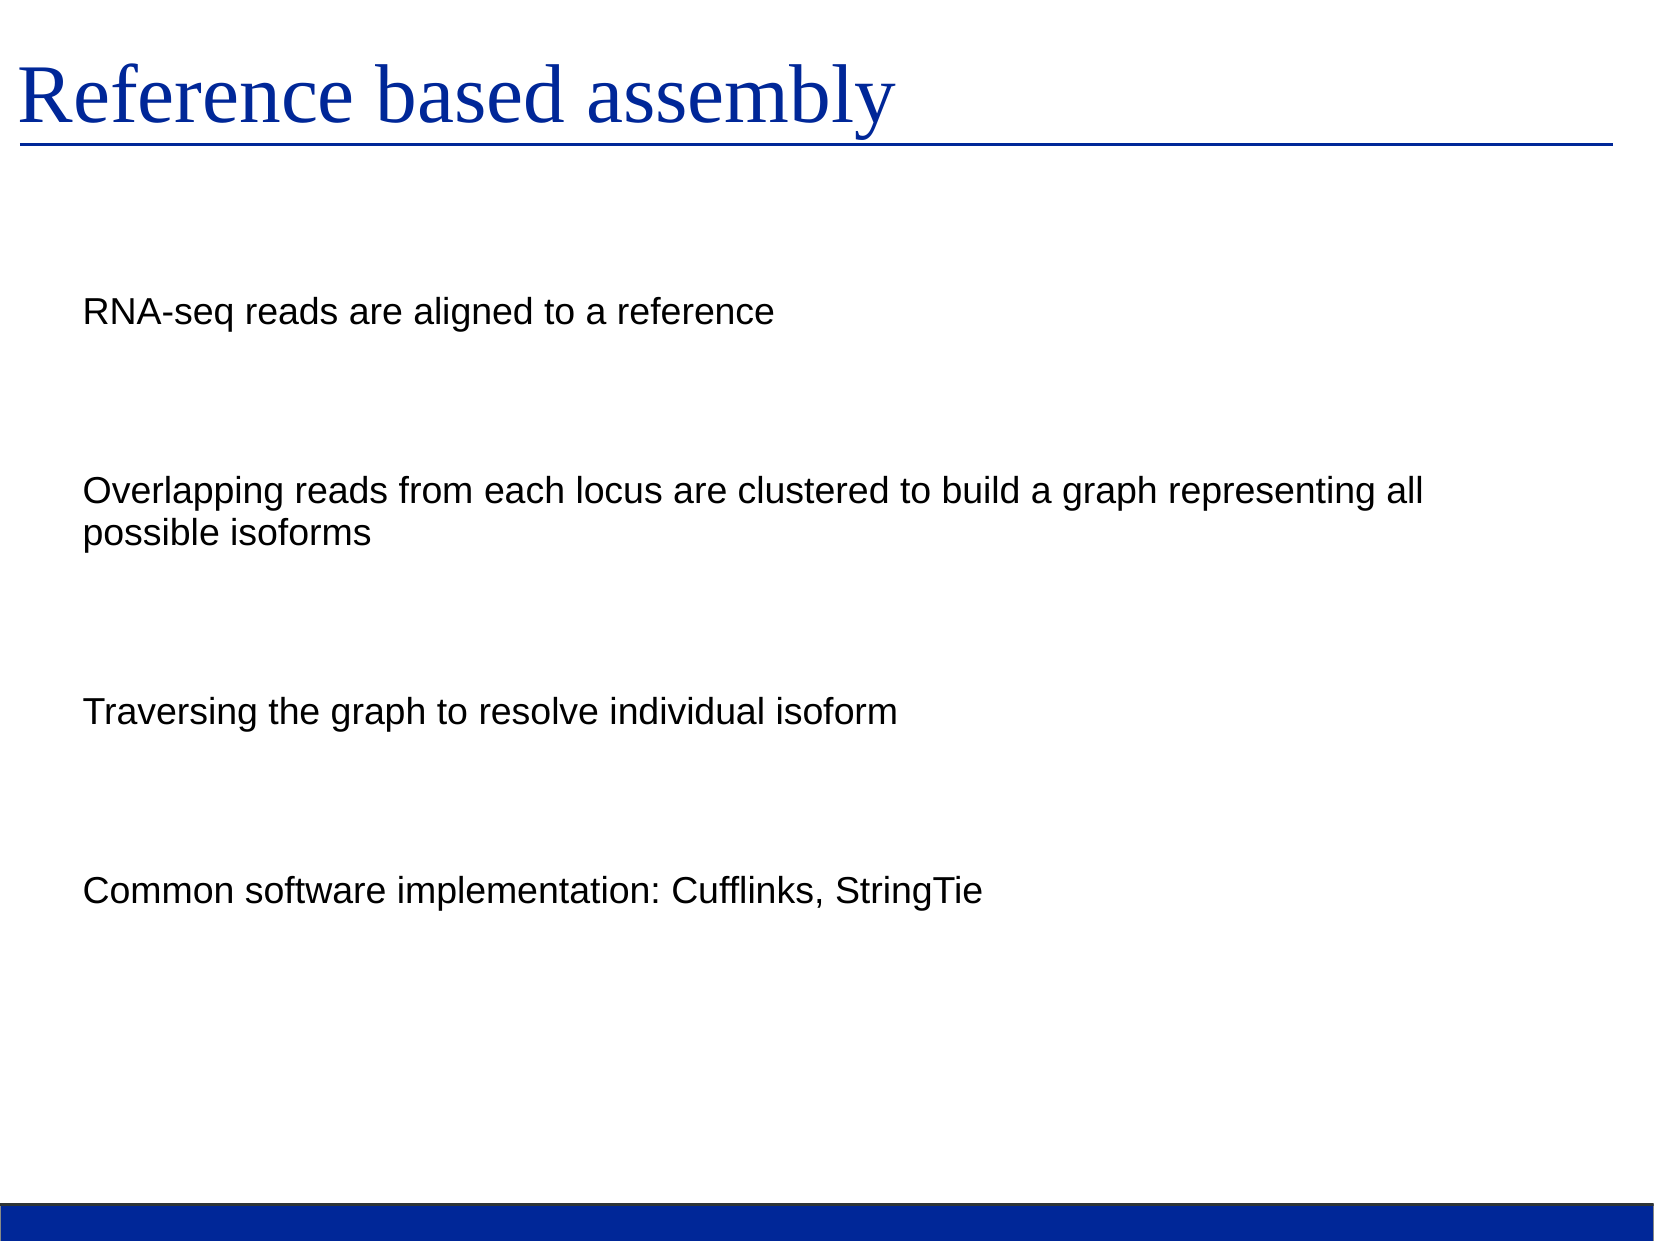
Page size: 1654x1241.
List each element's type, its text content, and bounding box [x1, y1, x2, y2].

list RNA-seq reads are aligned to a reference Overlapping reads from each locus are clustered to build a graph representing all possible isoforms Traversing the graph to resolve individual isoform Common software implementation: Cufflinks, StringTie [82, 290, 1571, 1109]
title Reference based assembly [17, 0, 1589, 198]
